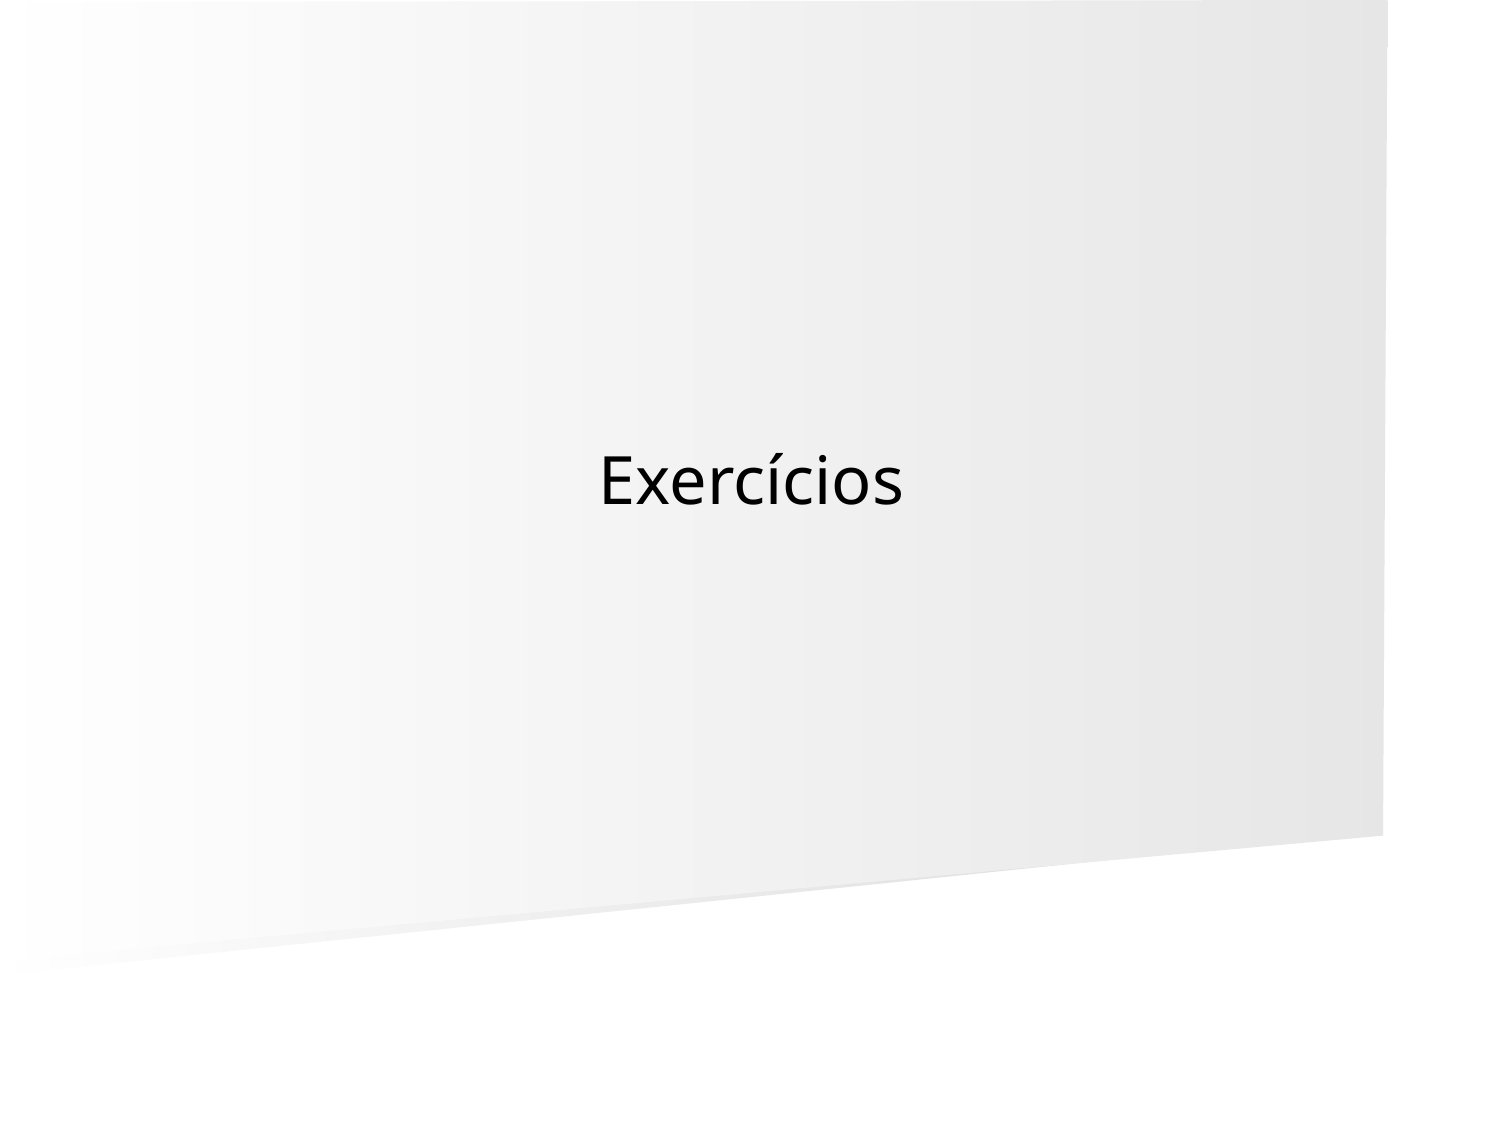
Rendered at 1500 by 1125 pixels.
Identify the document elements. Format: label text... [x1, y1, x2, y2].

subtitle Exercícios [76, 42, 1427, 1005]
